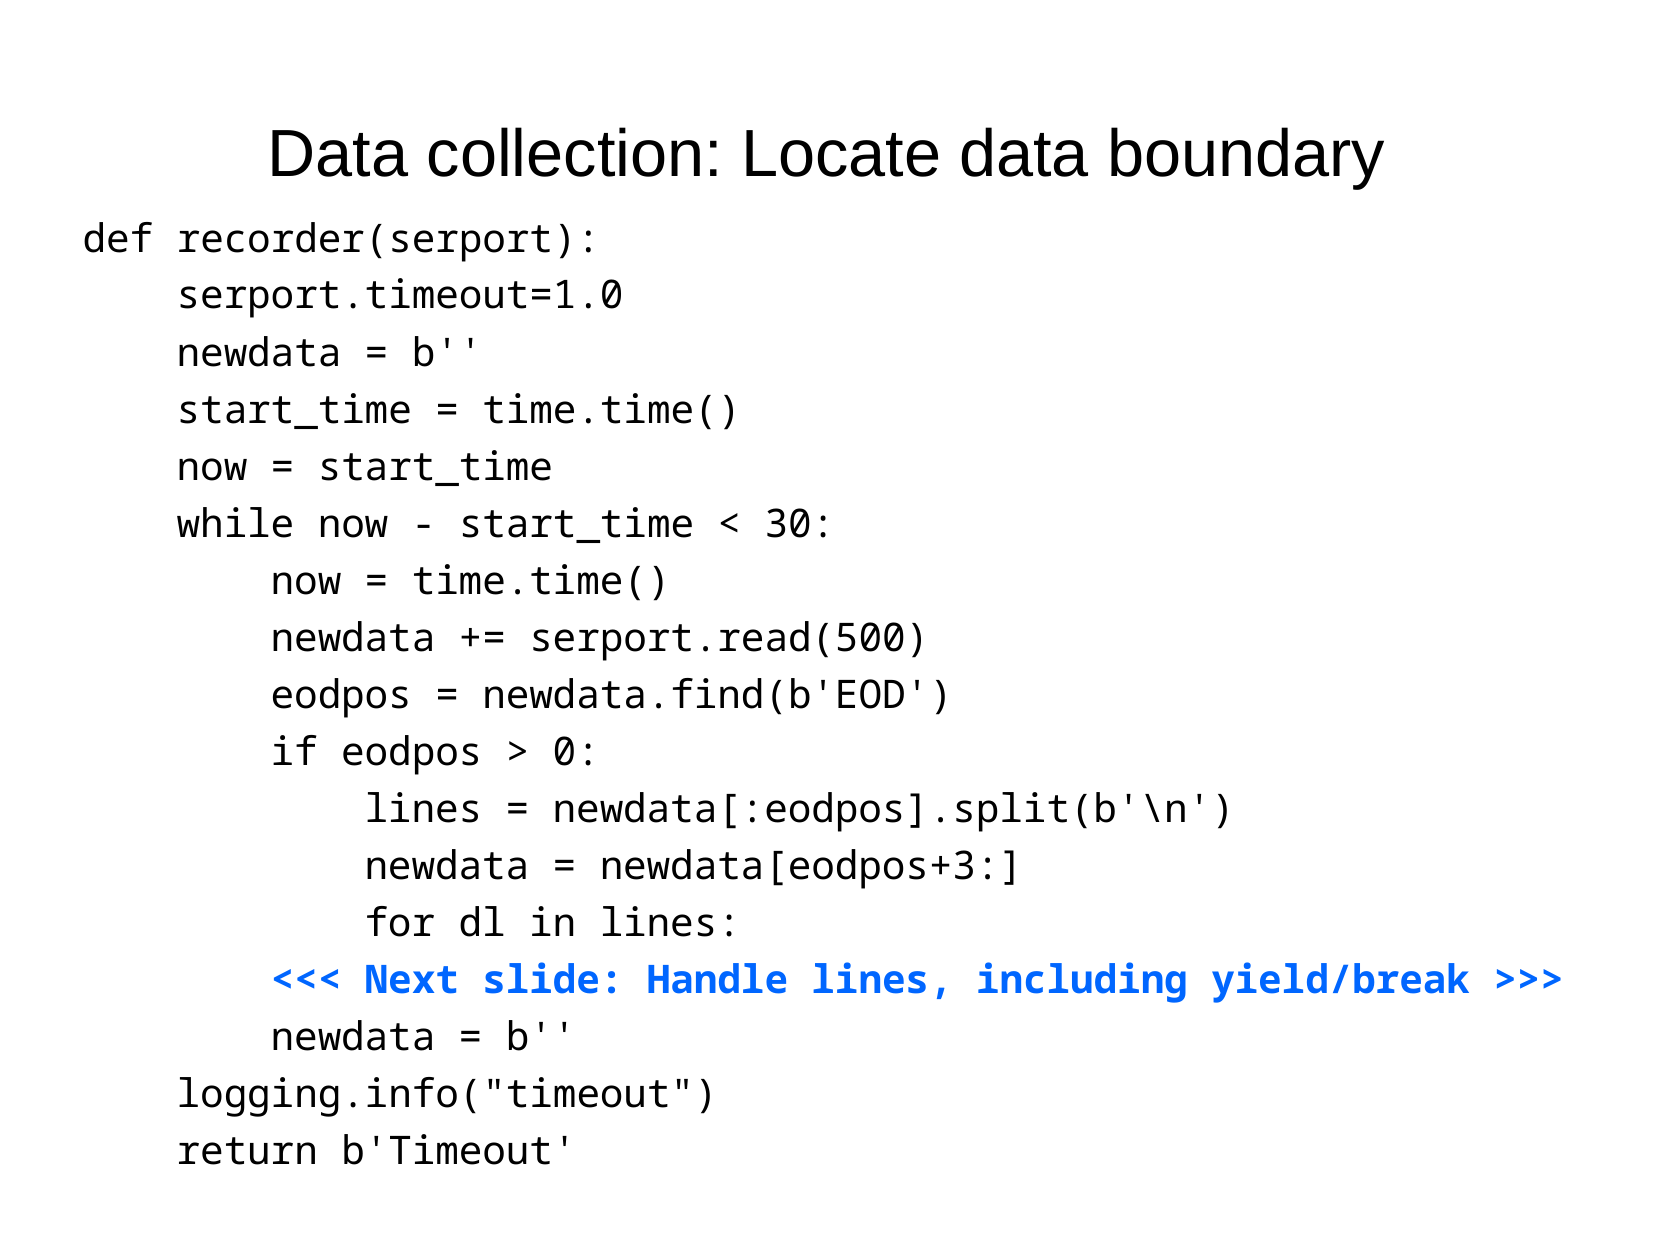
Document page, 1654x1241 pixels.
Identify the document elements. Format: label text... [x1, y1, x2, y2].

title Data collection: Locate data boundary [82, 49, 1571, 210]
list def recorder(serport): serport.timeout=1.0 newdata = b'' start_time = time.time() now = start_time while now - start_time < 30: now = time.time() newdata += serport.read(500) eodpos = newdata.find(b'EOD') if eodpos > 0: lines = newdata[:eodpos].split(b'\n') newdata = newdata[eodpos+3:] for dl in lines: <<< Next slide: Handle lines, including yield/break >>> newdata = b'' logging.info("timeout") return b'Timeout' [82, 210, 1571, 1241]
